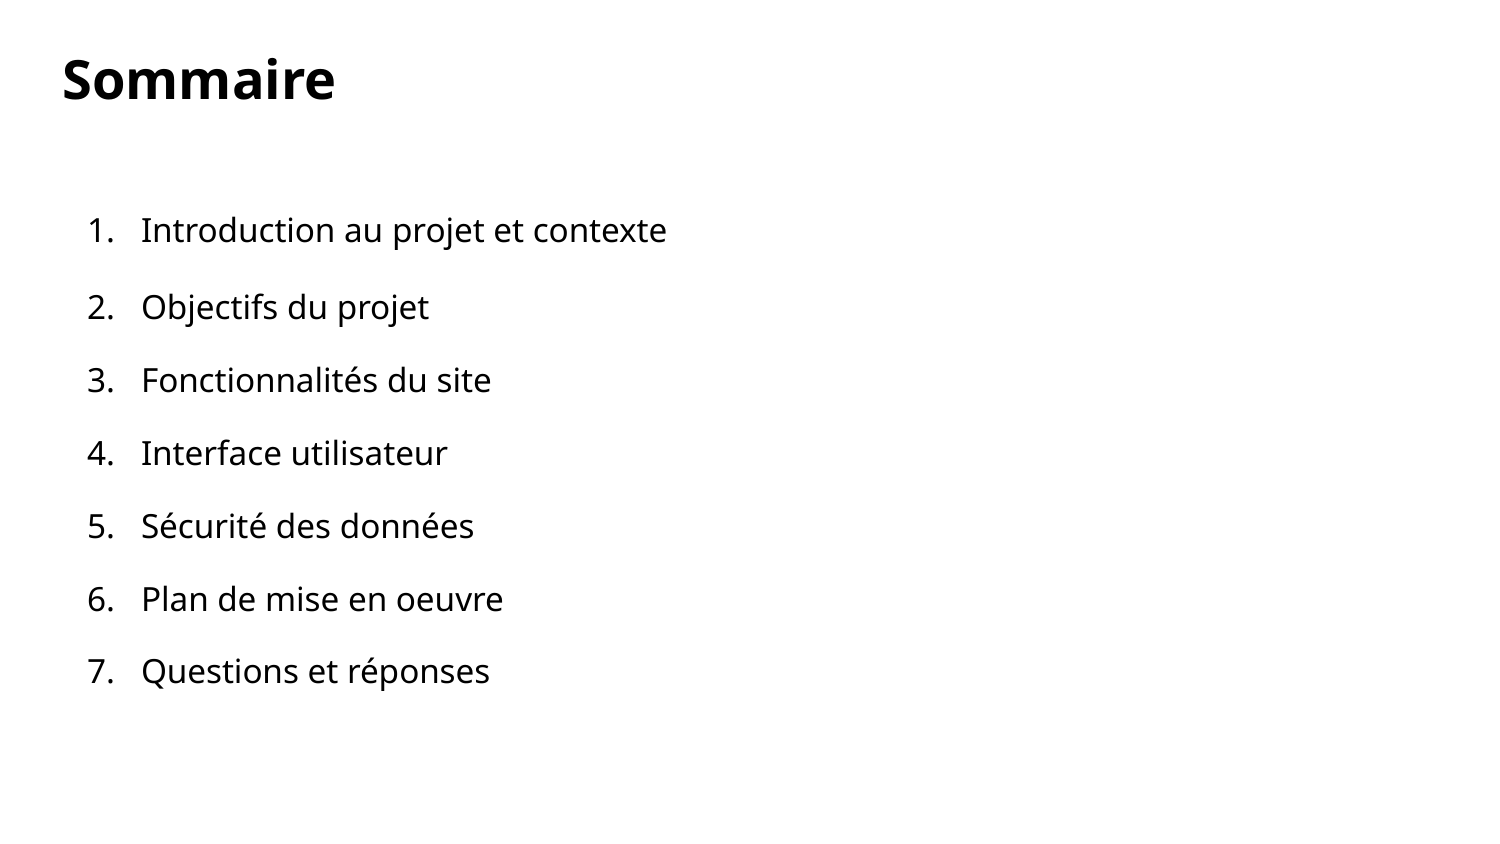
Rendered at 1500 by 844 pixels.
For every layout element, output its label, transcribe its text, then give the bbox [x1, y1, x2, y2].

list Introduction au projet et contexte Objectifs du projet Fonctionnalités du site Interface utilisateur Sécurité des données Plan de mise en oeuvre Questions et réponses [51, 185, 1449, 746]
text_box Sommaire [51, 41, 1278, 112]
